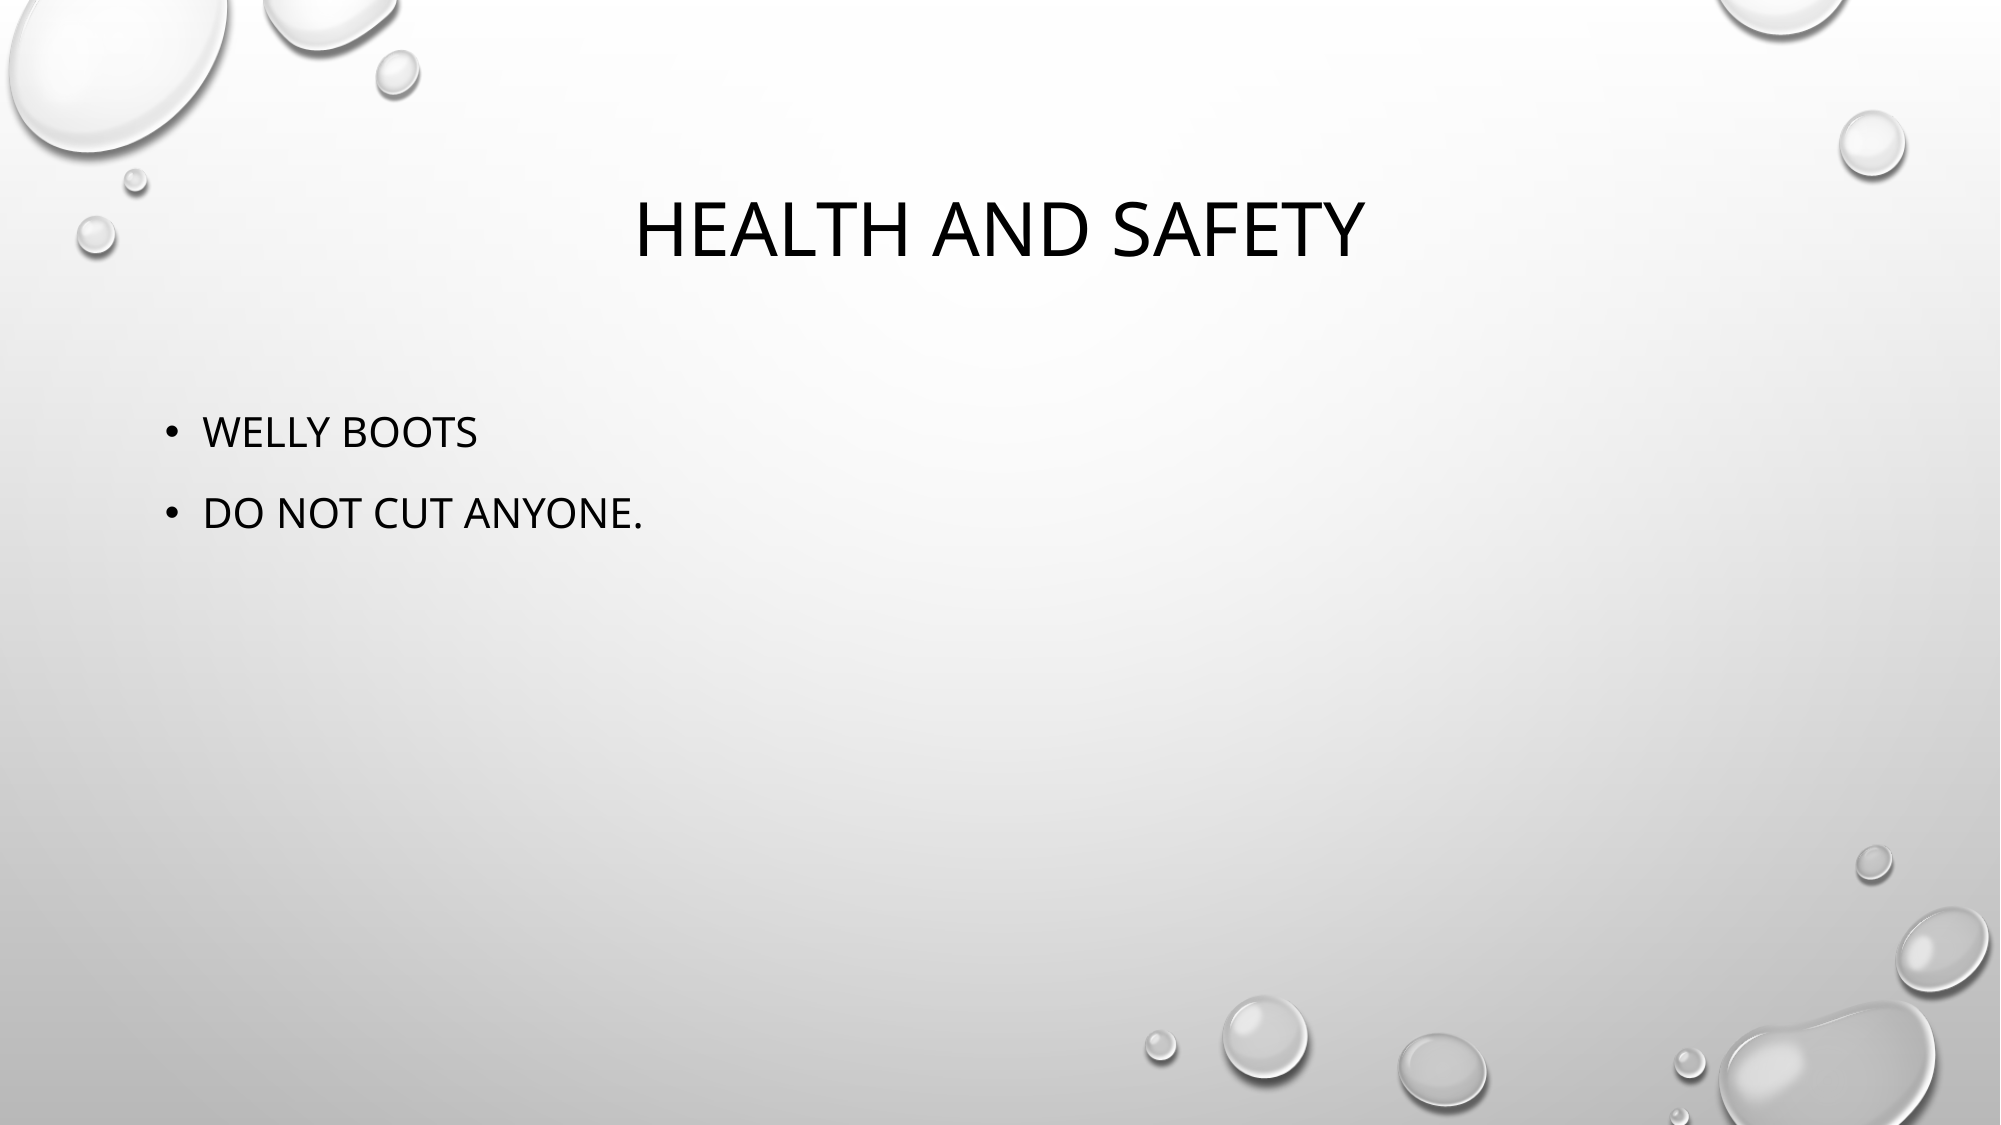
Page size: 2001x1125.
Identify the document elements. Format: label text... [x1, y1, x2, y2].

title Health and Safety [149, 101, 1851, 364]
list welly boots DO NOT cut anyone. [149, 388, 1850, 950]
